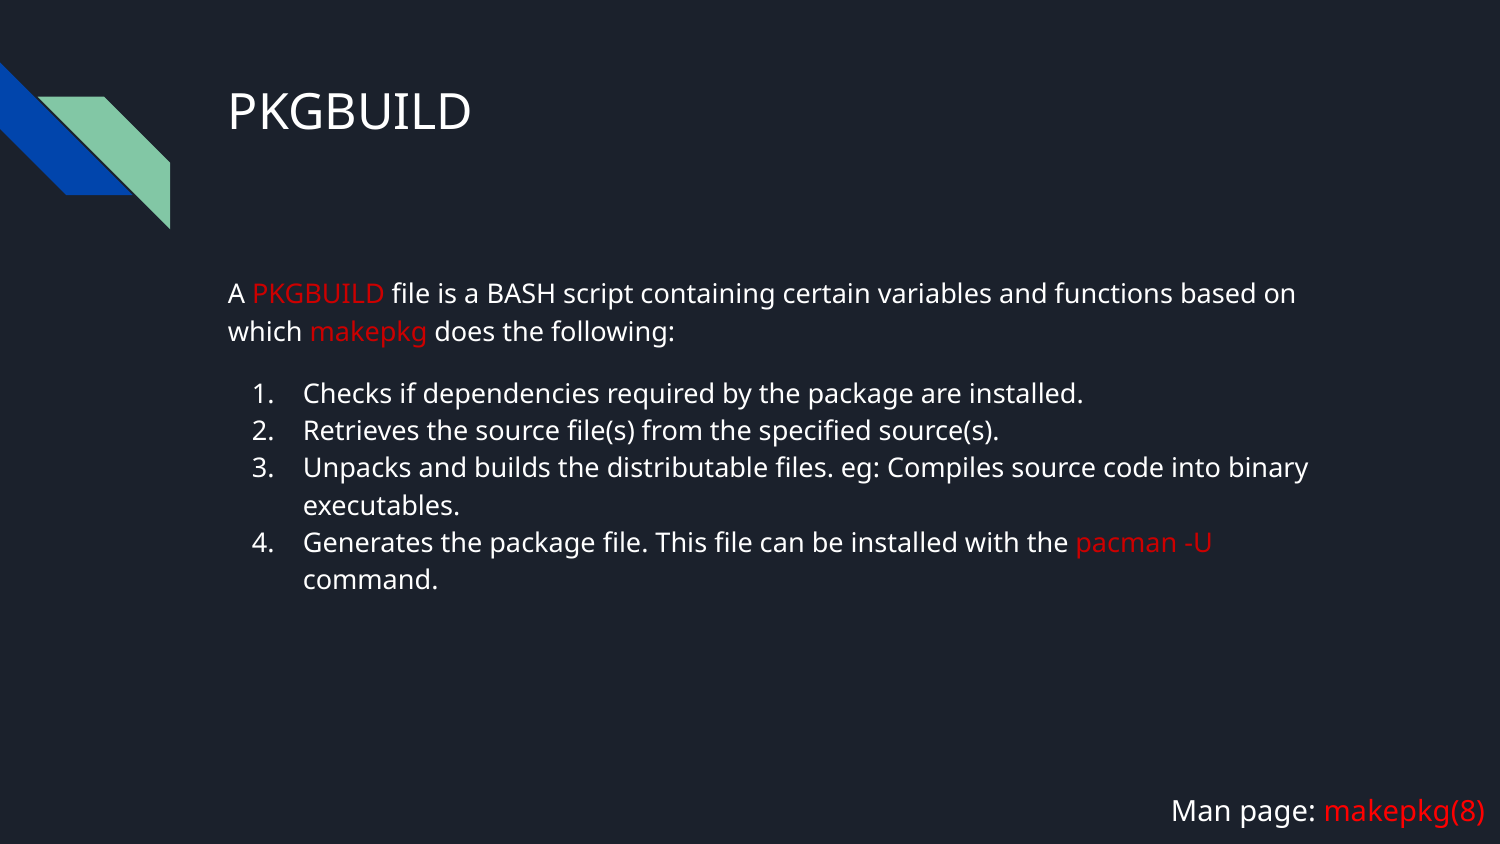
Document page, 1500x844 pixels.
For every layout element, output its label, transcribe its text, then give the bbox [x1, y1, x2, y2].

text_box Man page: makepkg(8) [988, 777, 1500, 843]
title PKGBUILD [212, 64, 1368, 215]
list A PKGBUILD file is a BASH script containing certain variables and functions based on which makepkg does the following: Checks if dependencies required by the package are installed. Retrieves the source file(s) from the specified source(s). Unpacks and builds the distributable files. eg: Compiles source code into binary executables. Generates the package file. This file can be installed with the pacman -U command. [212, 257, 1368, 735]
